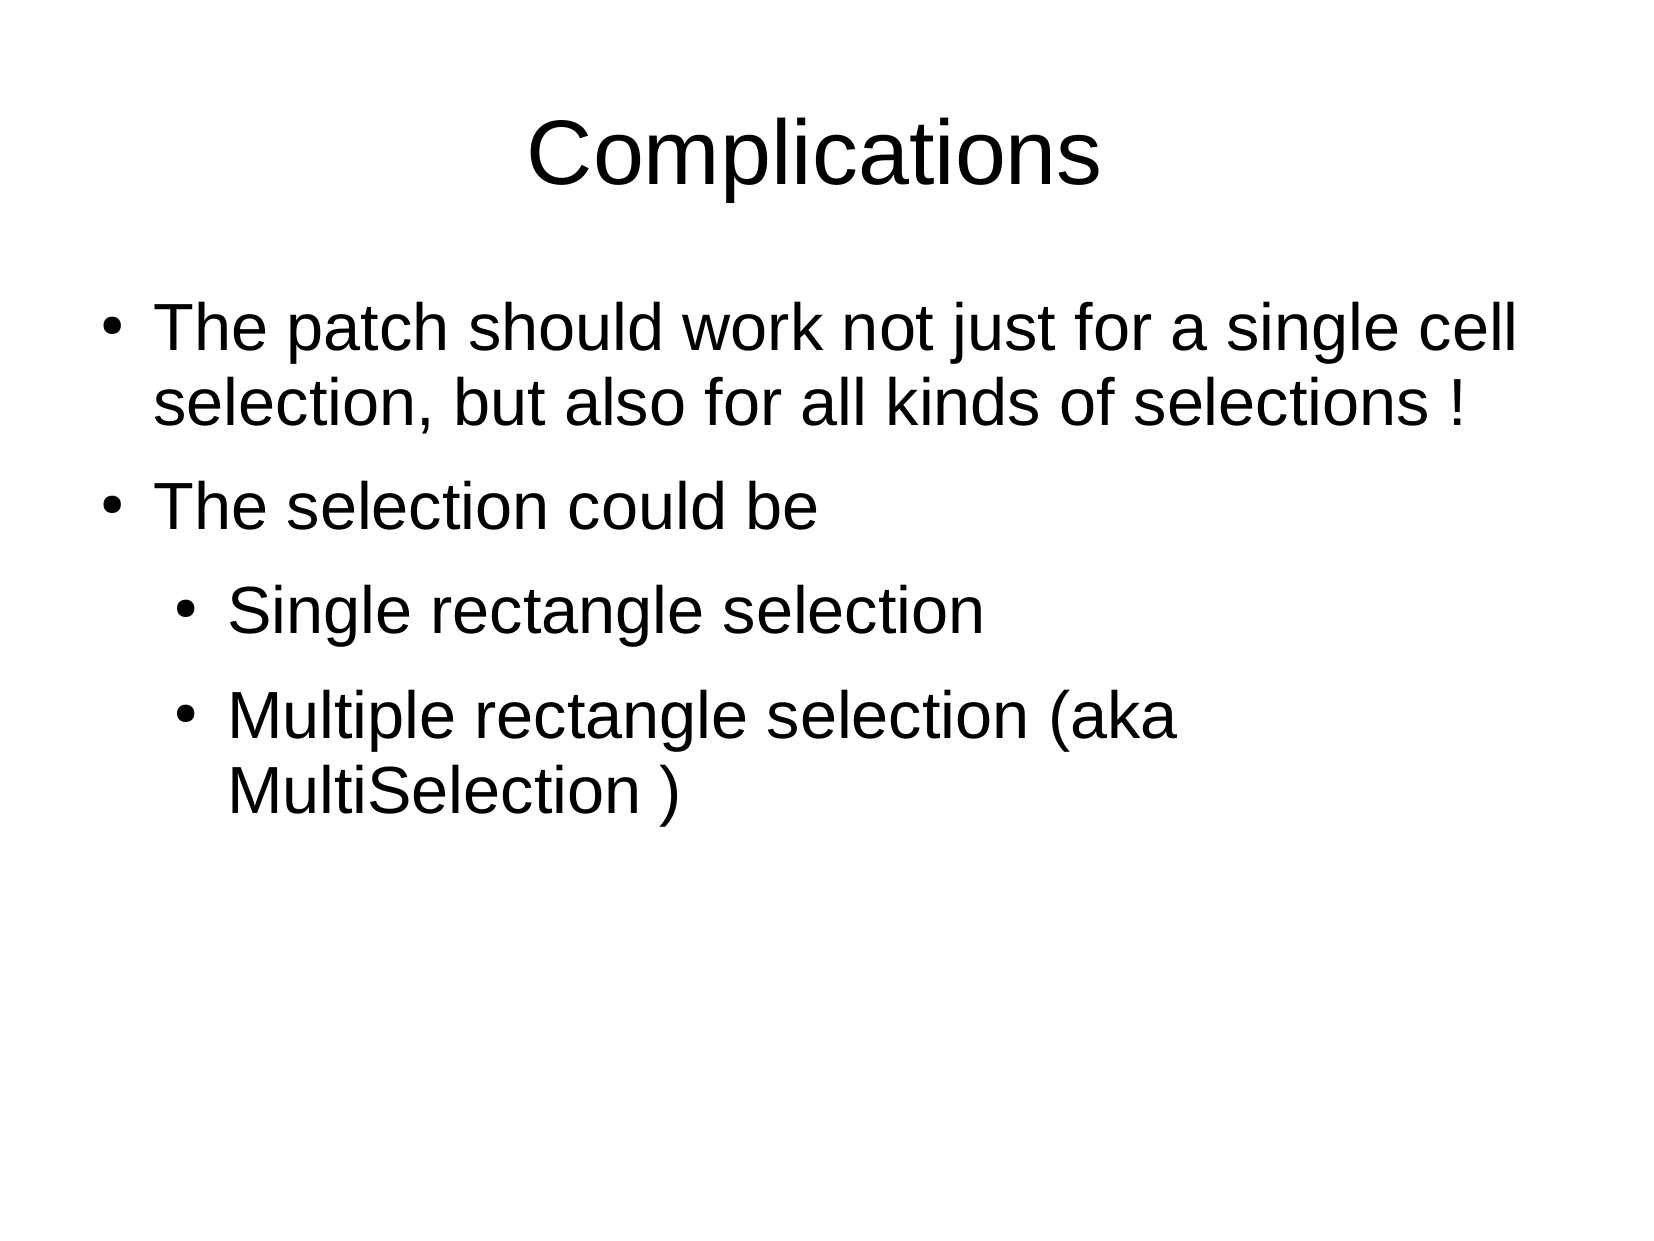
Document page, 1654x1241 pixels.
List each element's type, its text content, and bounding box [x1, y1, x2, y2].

list The patch should work not just for a single cell selection, but also for all kinds of selections ! The selection could be Single rectangle selection Multiple rectangle selection (aka MultiSelection ) [82, 290, 1571, 1010]
title Complications [82, 49, 1571, 257]
